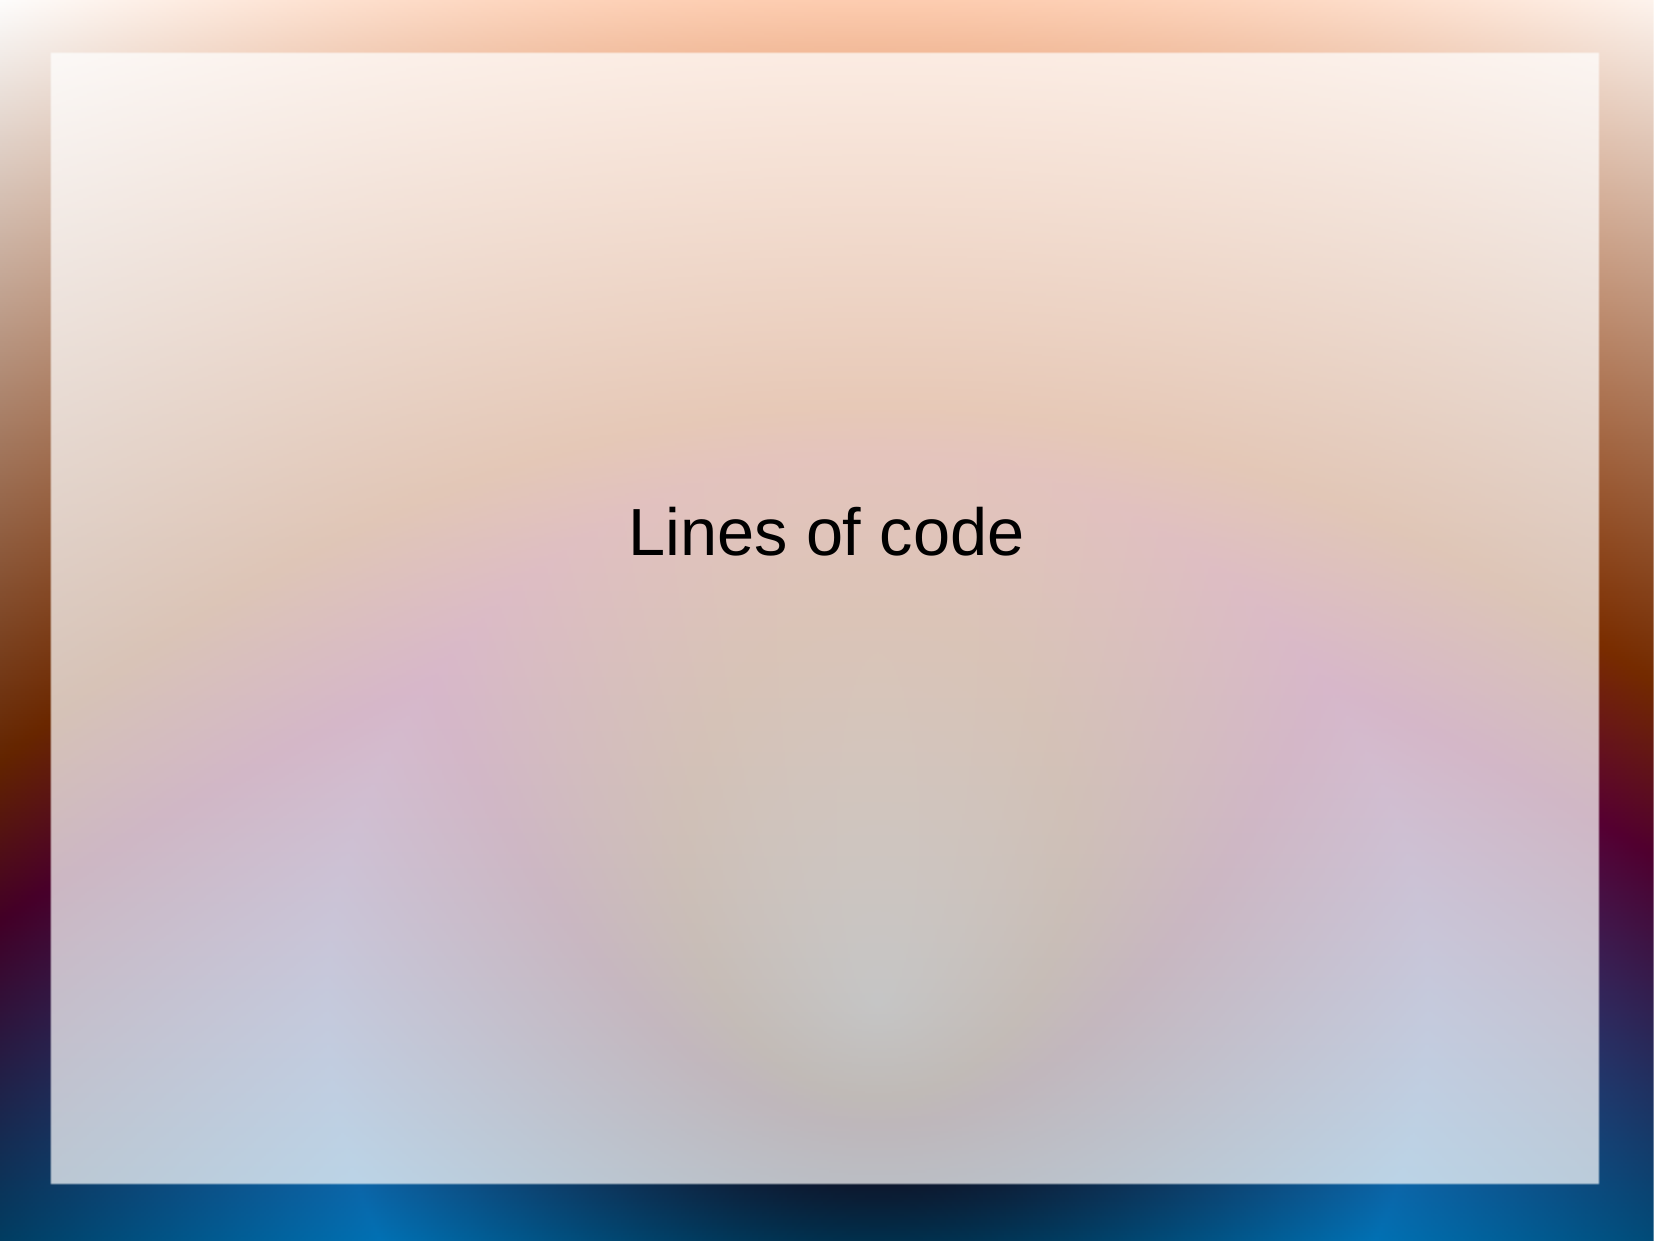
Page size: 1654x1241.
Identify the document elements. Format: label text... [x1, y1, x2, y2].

picture [0, 0, 1654, 1241]
subtitle Lines of code [82, 55, 1571, 1010]
